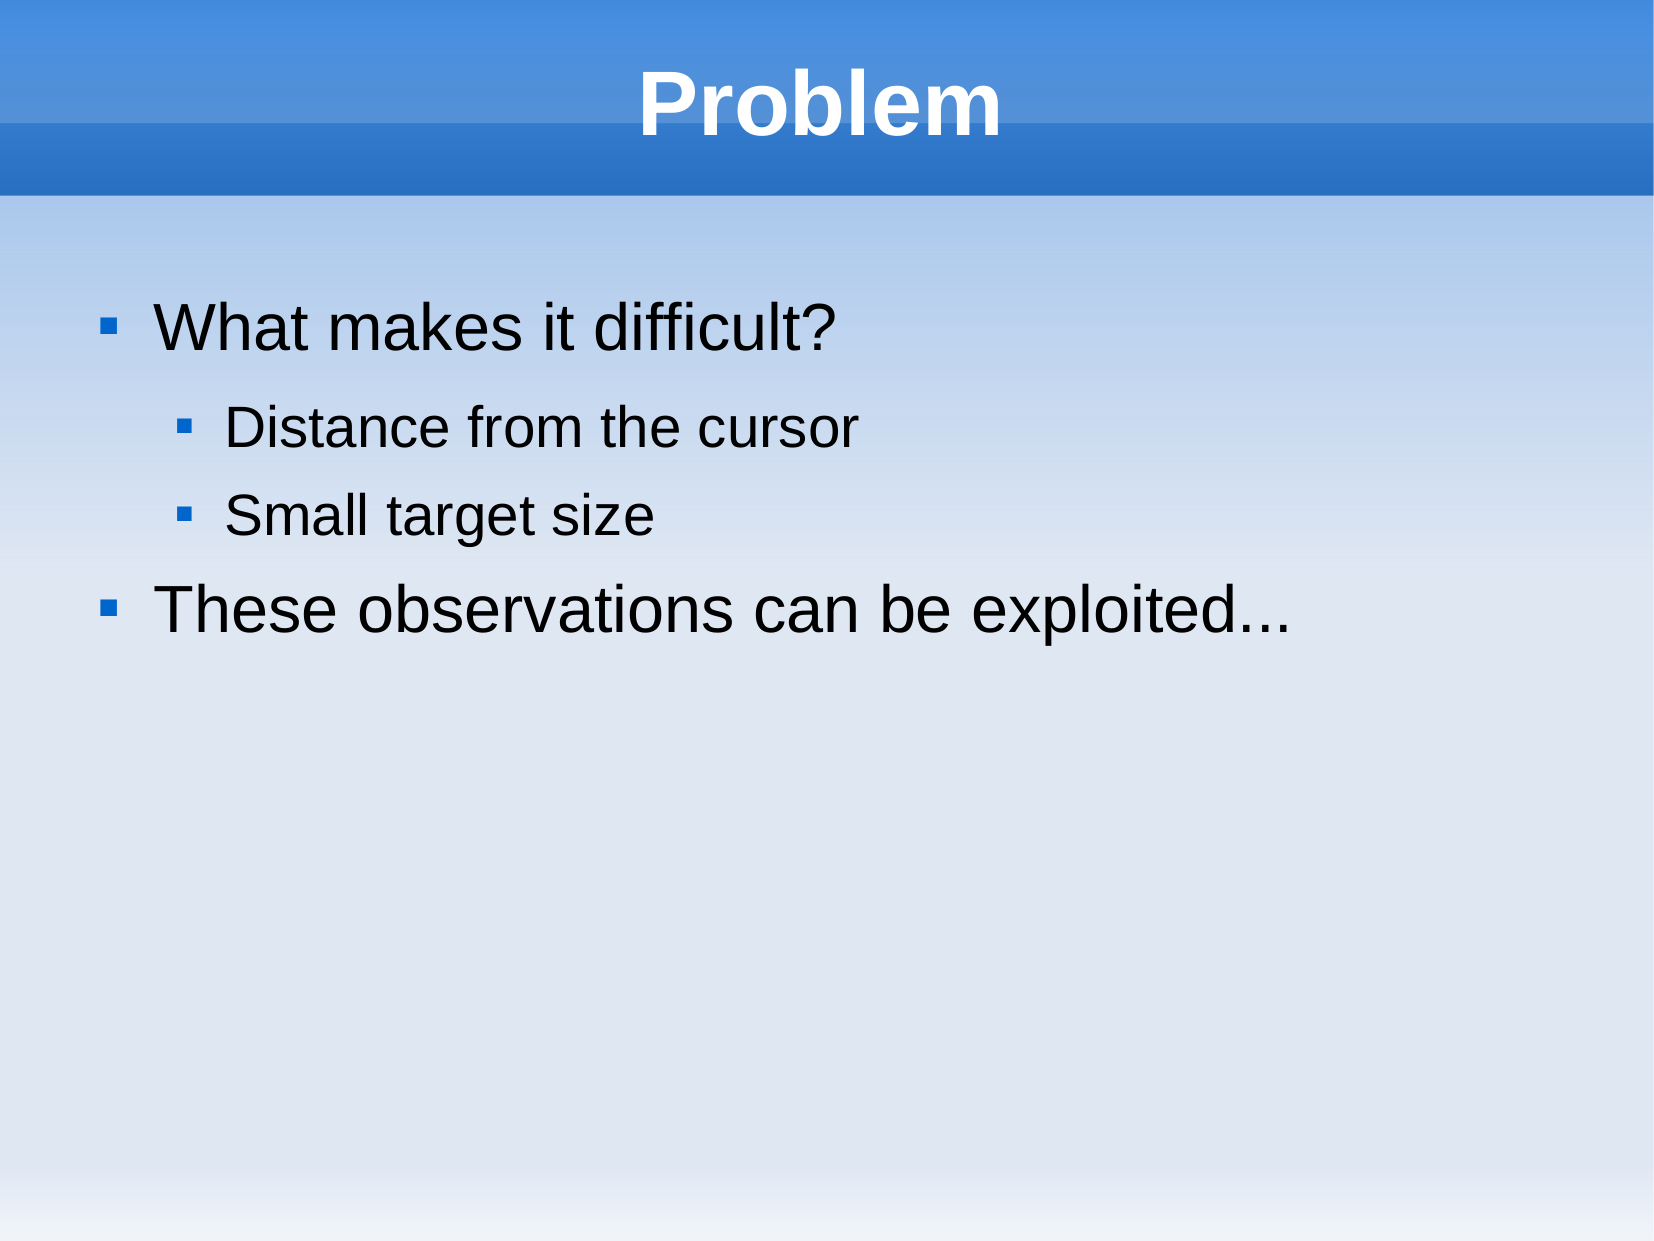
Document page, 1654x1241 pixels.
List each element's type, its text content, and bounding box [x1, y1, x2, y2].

list What makes it difficult? Distance from the cursor Small target size These observations can be exploited... [82, 290, 1571, 1094]
picture [0, 0, 1654, 1241]
title Problem [76, 7, 1565, 200]
